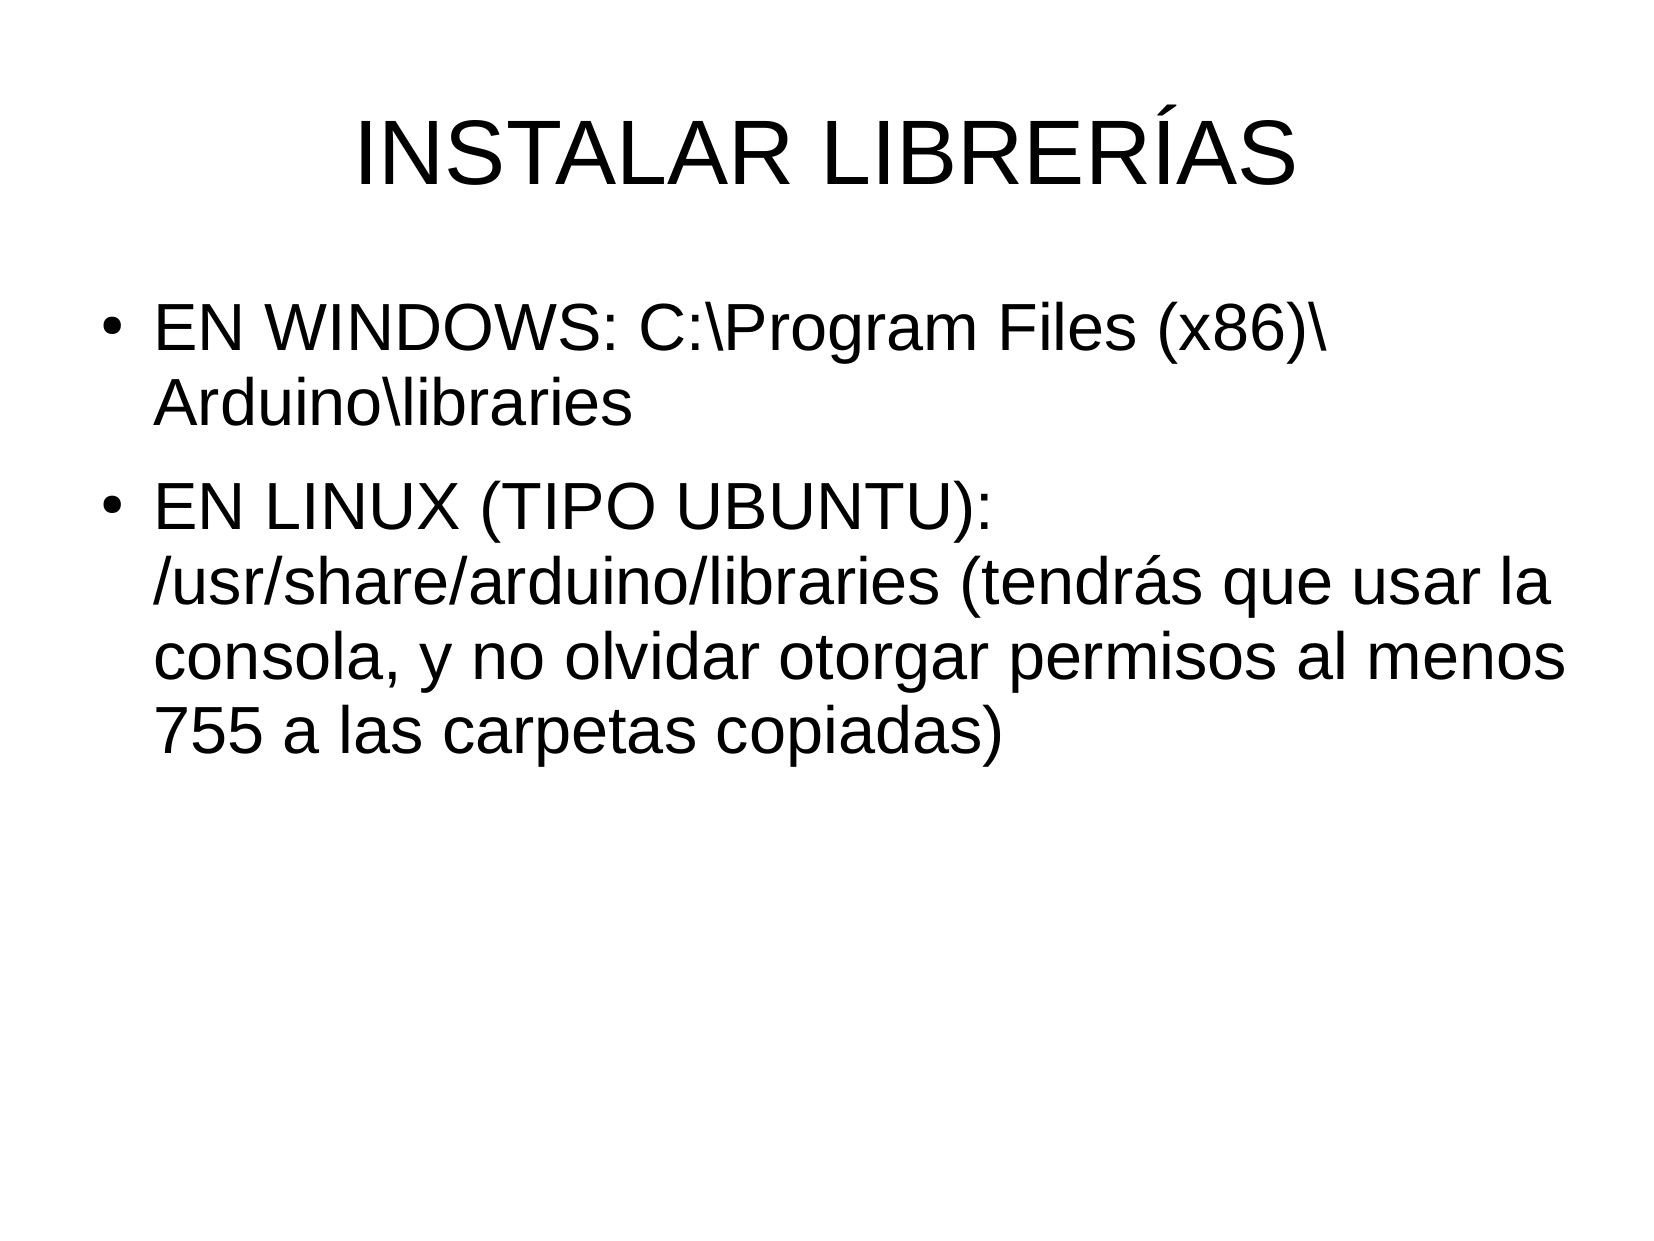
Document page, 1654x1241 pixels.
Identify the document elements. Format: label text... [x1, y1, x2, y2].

list EN WINDOWS: C:\Program Files (x86)\Arduino\libraries EN LINUX (TIPO UBUNTU): /usr/share/arduino/libraries (tendrás que usar la consola, y no olvidar otorgar permisos al menos 755 a las carpetas copiadas) [82, 290, 1571, 1010]
title INSTALAR LIBRERÍAS [82, 49, 1571, 257]
